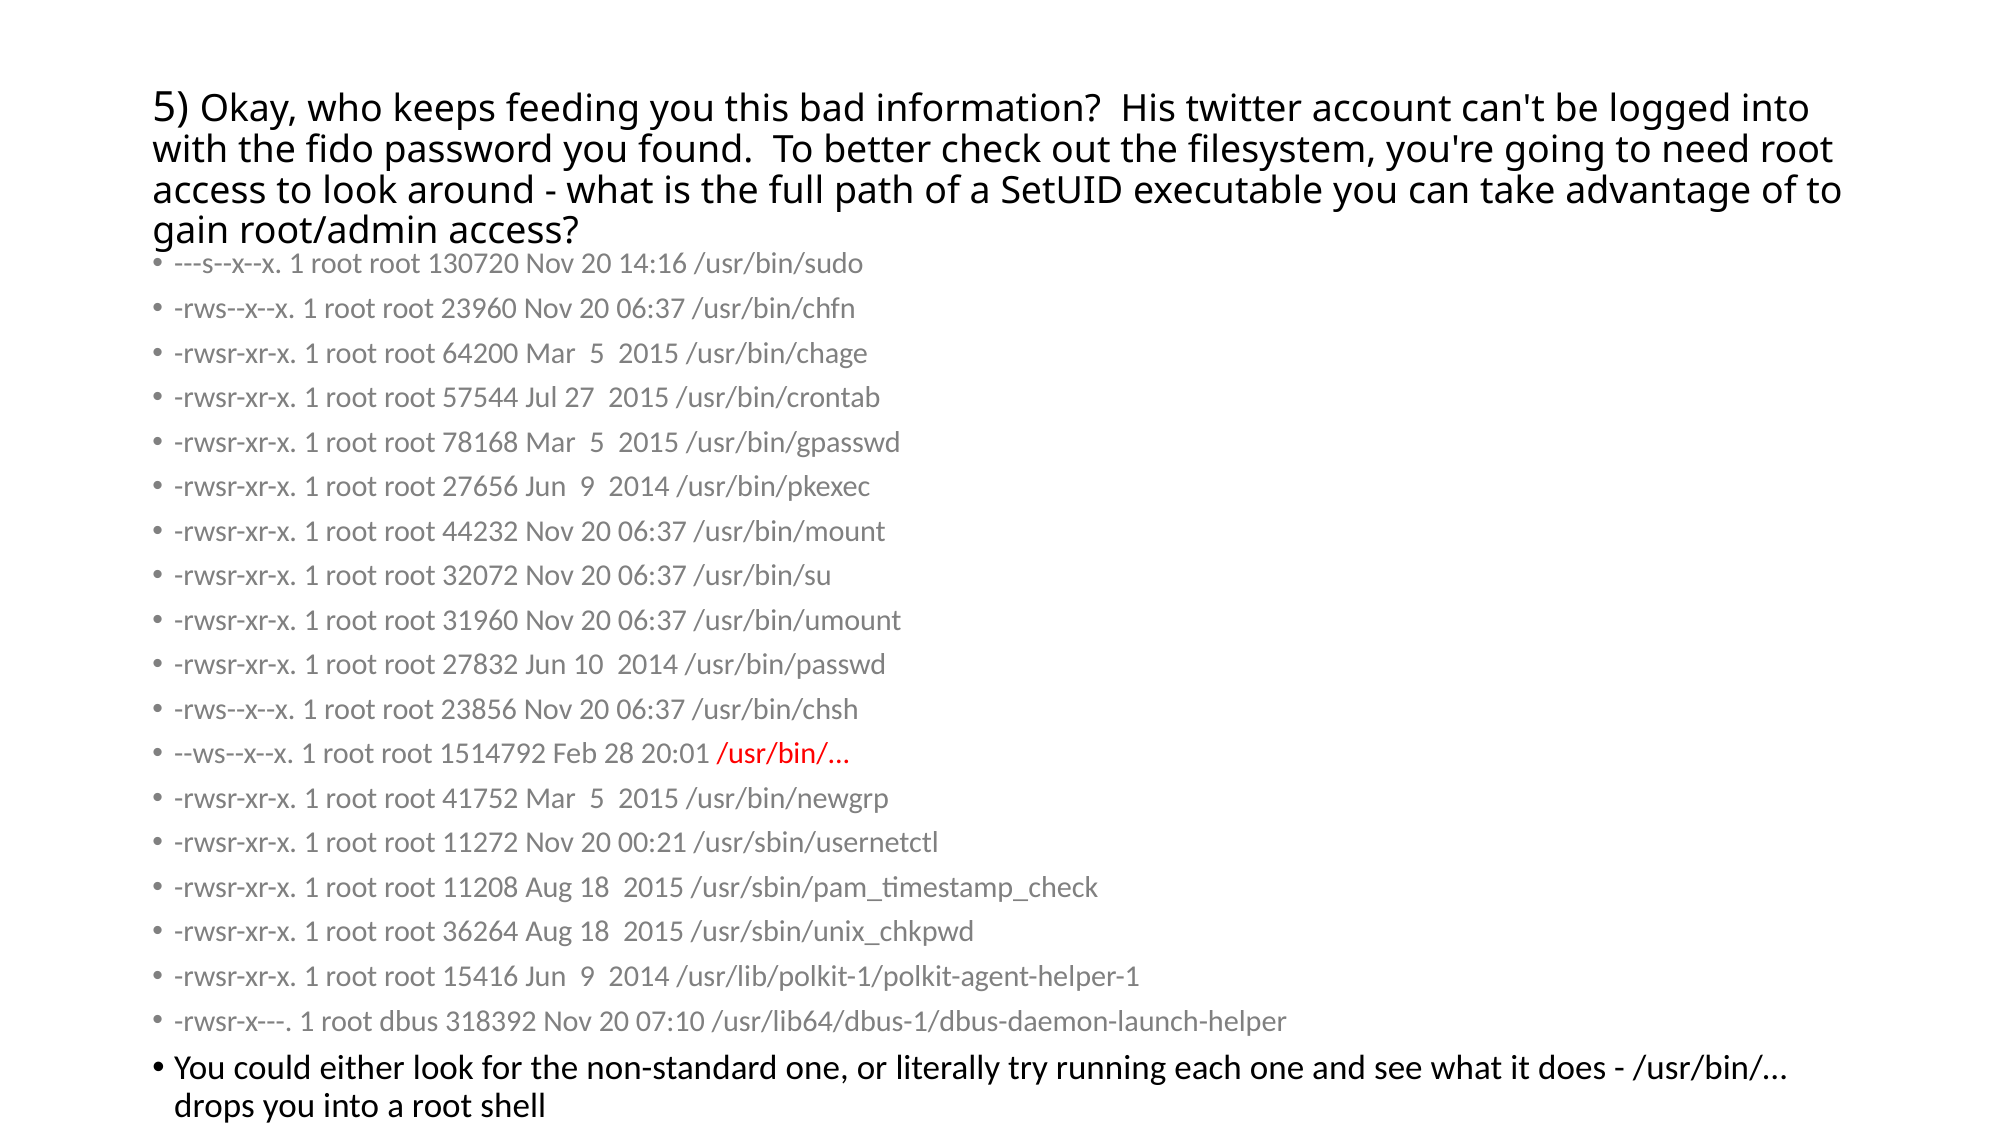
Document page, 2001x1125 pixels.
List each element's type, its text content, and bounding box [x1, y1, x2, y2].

title 5) Okay, who keeps feeding you this bad information? His twitter account can't be logged into with the fido password you found. To better check out the filesystem, you're going to need root access to look around - what is the full path of a SetUID executable you can take advantage of to gain root/admin access? [137, 59, 1863, 240]
list ---s--x--x. 1 root root 130720 Nov 20 14:16 /usr/bin/sudo -rws--x--x. 1 root root 23960 Nov 20 06:37 /usr/bin/chfn -rwsr-xr-x. 1 root root 64200 Mar 5 2015 /usr/bin/chage -rwsr-xr-x. 1 root root 57544 Jul 27 2015 /usr/bin/crontab -rwsr-xr-x. 1 root root 78168 Mar 5 2015 /usr/bin/gpasswd -rwsr-xr-x. 1 root root 27656 Jun 9 2014 /usr/bin/pkexec -rwsr-xr-x. 1 root root 44232 Nov 20 06:37 /usr/bin/mount -rwsr-xr-x. 1 root root 32072 Nov 20 06:37 /usr/bin/su -rwsr-xr-x. 1 root root 31960 Nov 20 06:37 /usr/bin/umount -rwsr-xr-x. 1 root root 27832 Jun 10 2014 /usr/bin/passwd -rws--x--x. 1 root root 23856 Nov 20 06:37 /usr/bin/chsh --ws--x--x. 1 root root 1514792 Feb 28 20:01 /usr/bin/... -rwsr-xr-x. 1 root root 41752 Mar 5 2015 /usr/bin/newgrp -rwsr-xr-x. 1 root root 11272 Nov 20 00:21 /usr/sbin/usernetctl -rwsr-xr-x. 1 root root 11208 Aug 18 2015 /usr/sbin/pam_timestamp_check -rwsr-xr-x. 1 root root 36264 Aug 18 2015 /usr/sbin/unix_chkpwd -rwsr-xr-x. 1 root root 15416 Jun 9 2014 /usr/lib/polkit-1/polkit-agent-helper-1 -rwsr-x---. 1 root dbus 318392 Nov 20 07:10 /usr/lib64/dbus-1/dbus-daemon-launch-helper You could either look for the non-standard one, or literally try running each one and see what it does - /usr/bin/… drops you into a root shell [137, 240, 1863, 1125]
